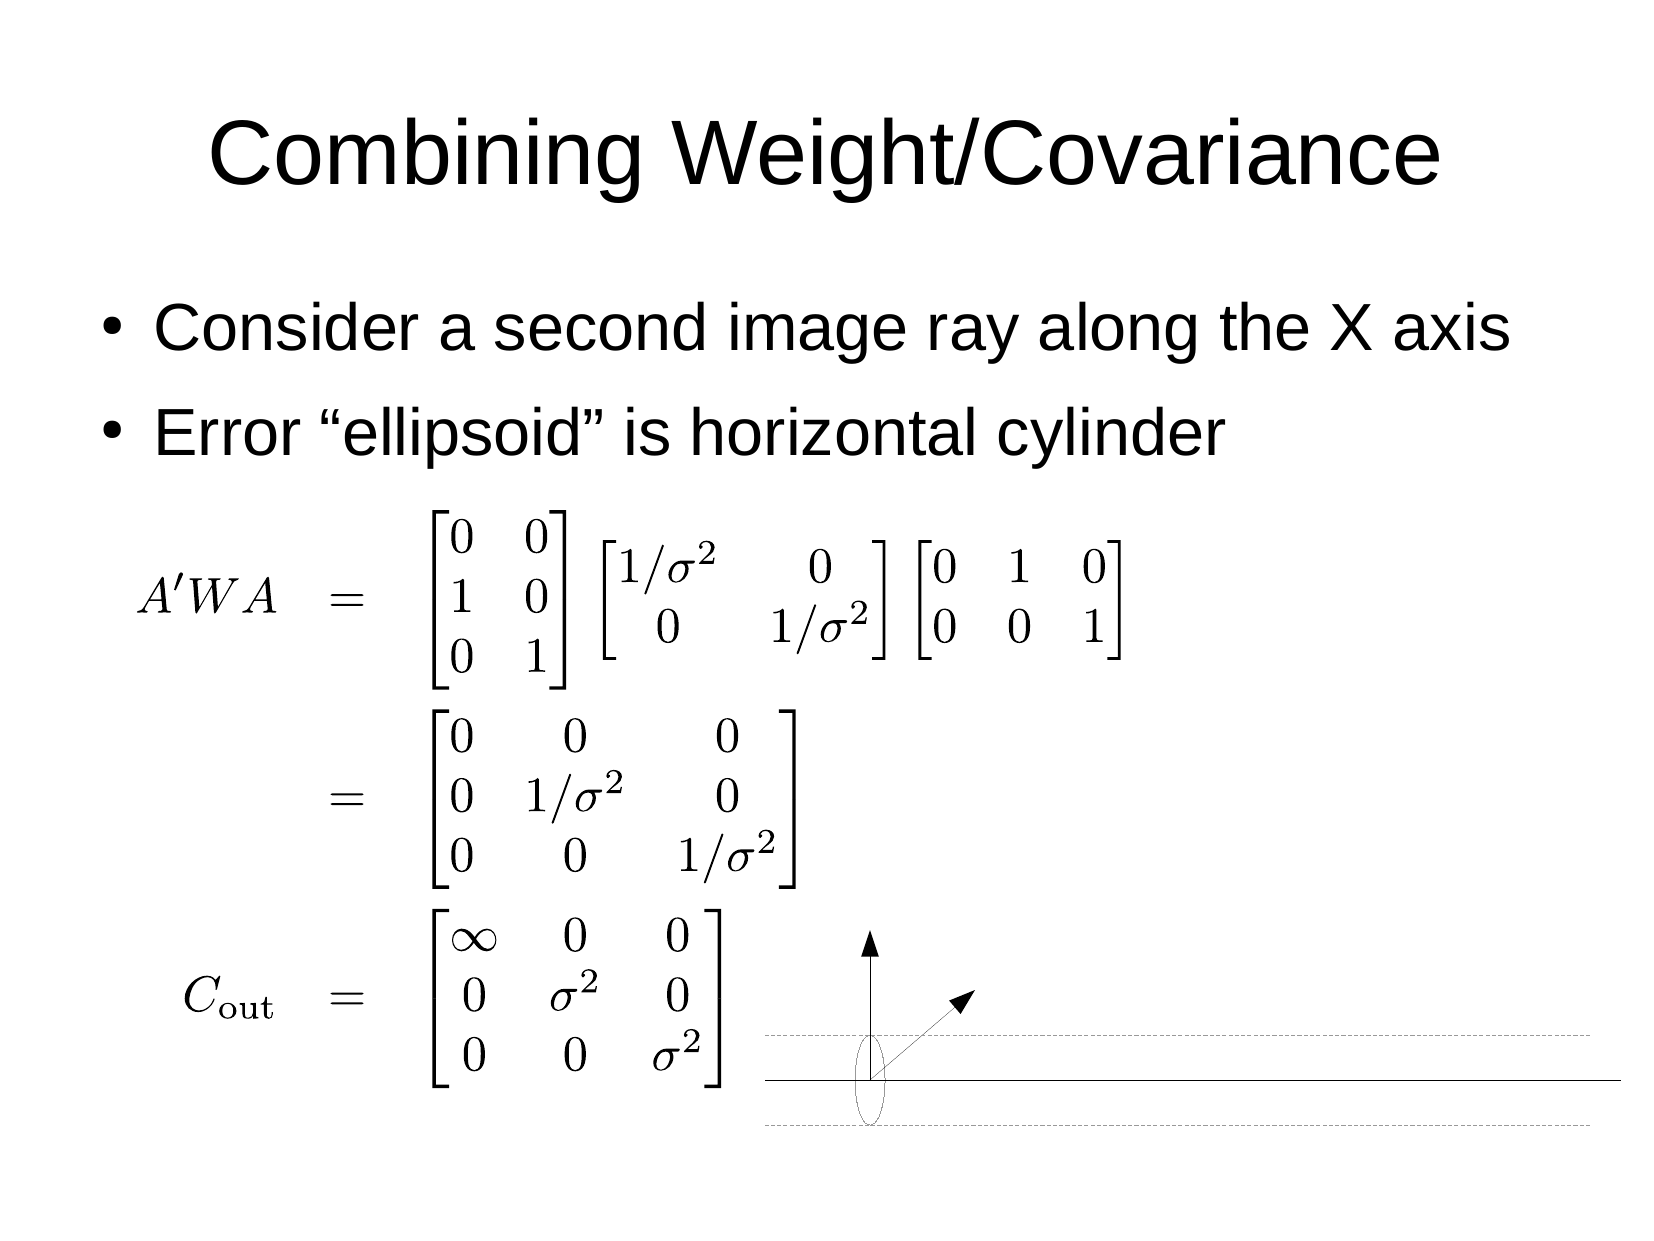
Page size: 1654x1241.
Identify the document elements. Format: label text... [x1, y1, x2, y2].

title Combining Weight/Covariance [82, 49, 1571, 257]
text_box [135, 1010, 1134, 1126]
text_box [871, 1010, 950, 1078]
list Consider a second image ray along the X axis Error “ellipsoid” is horizontal cylinder [82, 290, 1636, 1010]
text_box [872, 1010, 1134, 1080]
